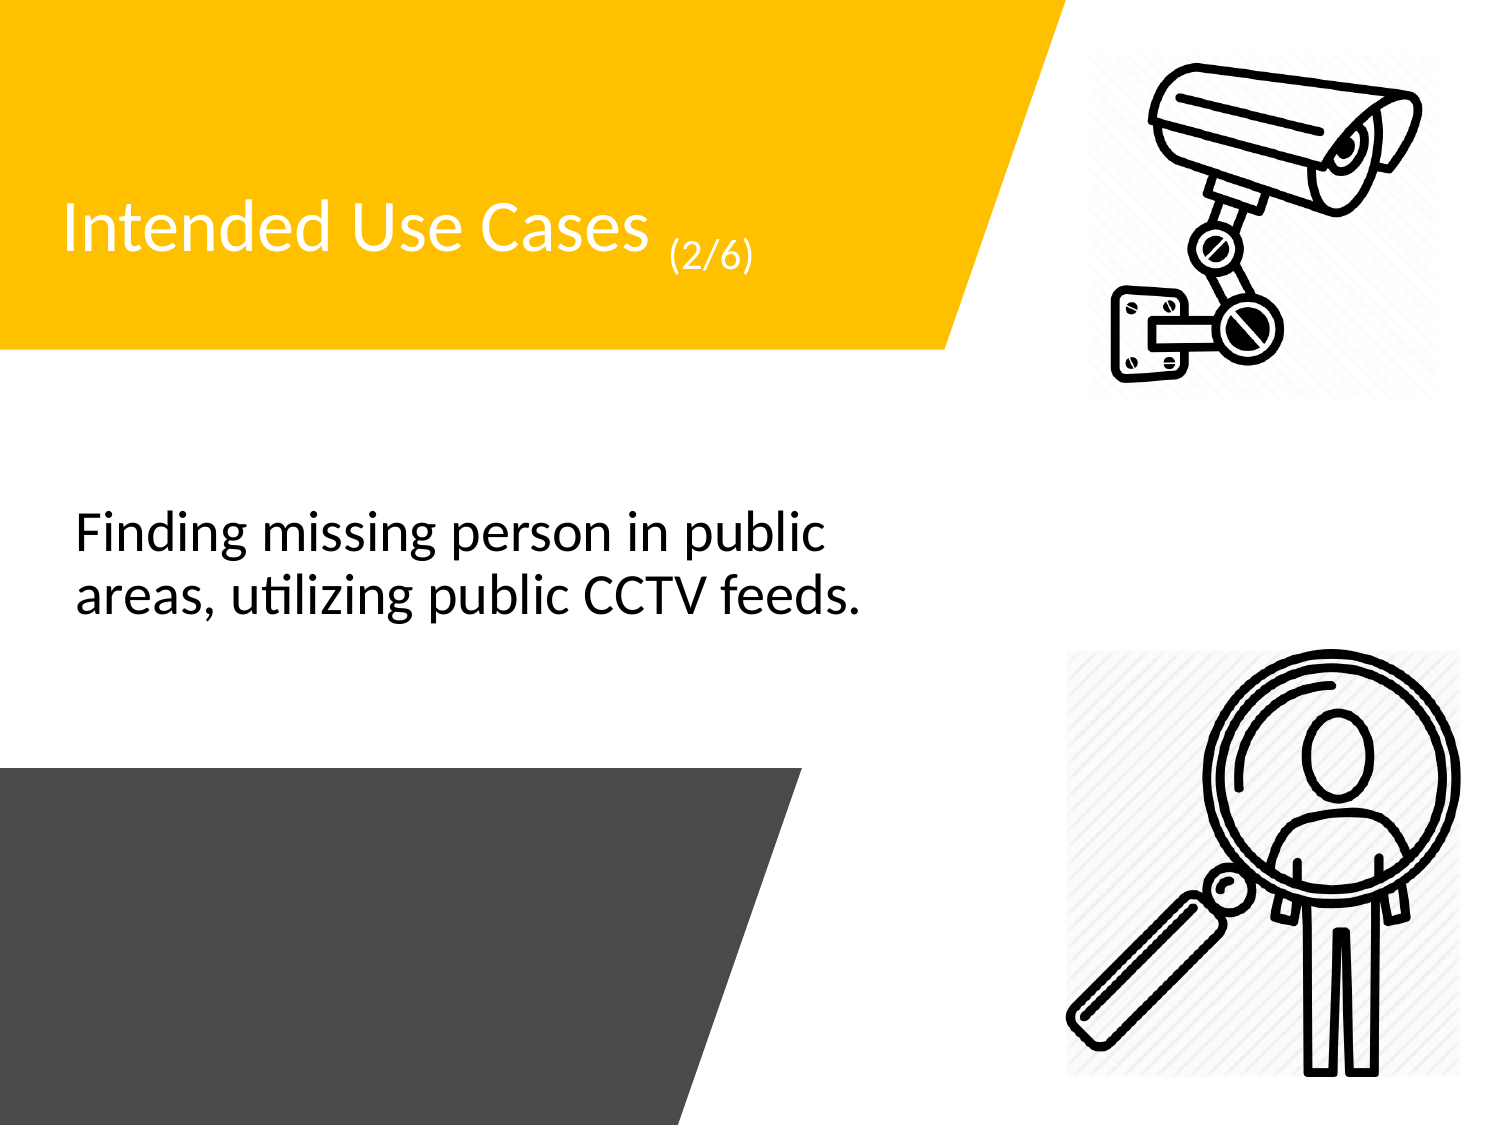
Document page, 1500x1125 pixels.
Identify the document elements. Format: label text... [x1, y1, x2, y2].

text_box [0, 0, 1066, 350]
title Intended Use Cases (2/6) [46, 170, 963, 278]
picture [1065, 649, 1461, 1077]
picture [1086, 49, 1440, 402]
list Finding missing person in public areas, utilizing public CCTV feeds. [60, 493, 938, 742]
text_box [0, 768, 802, 1125]
